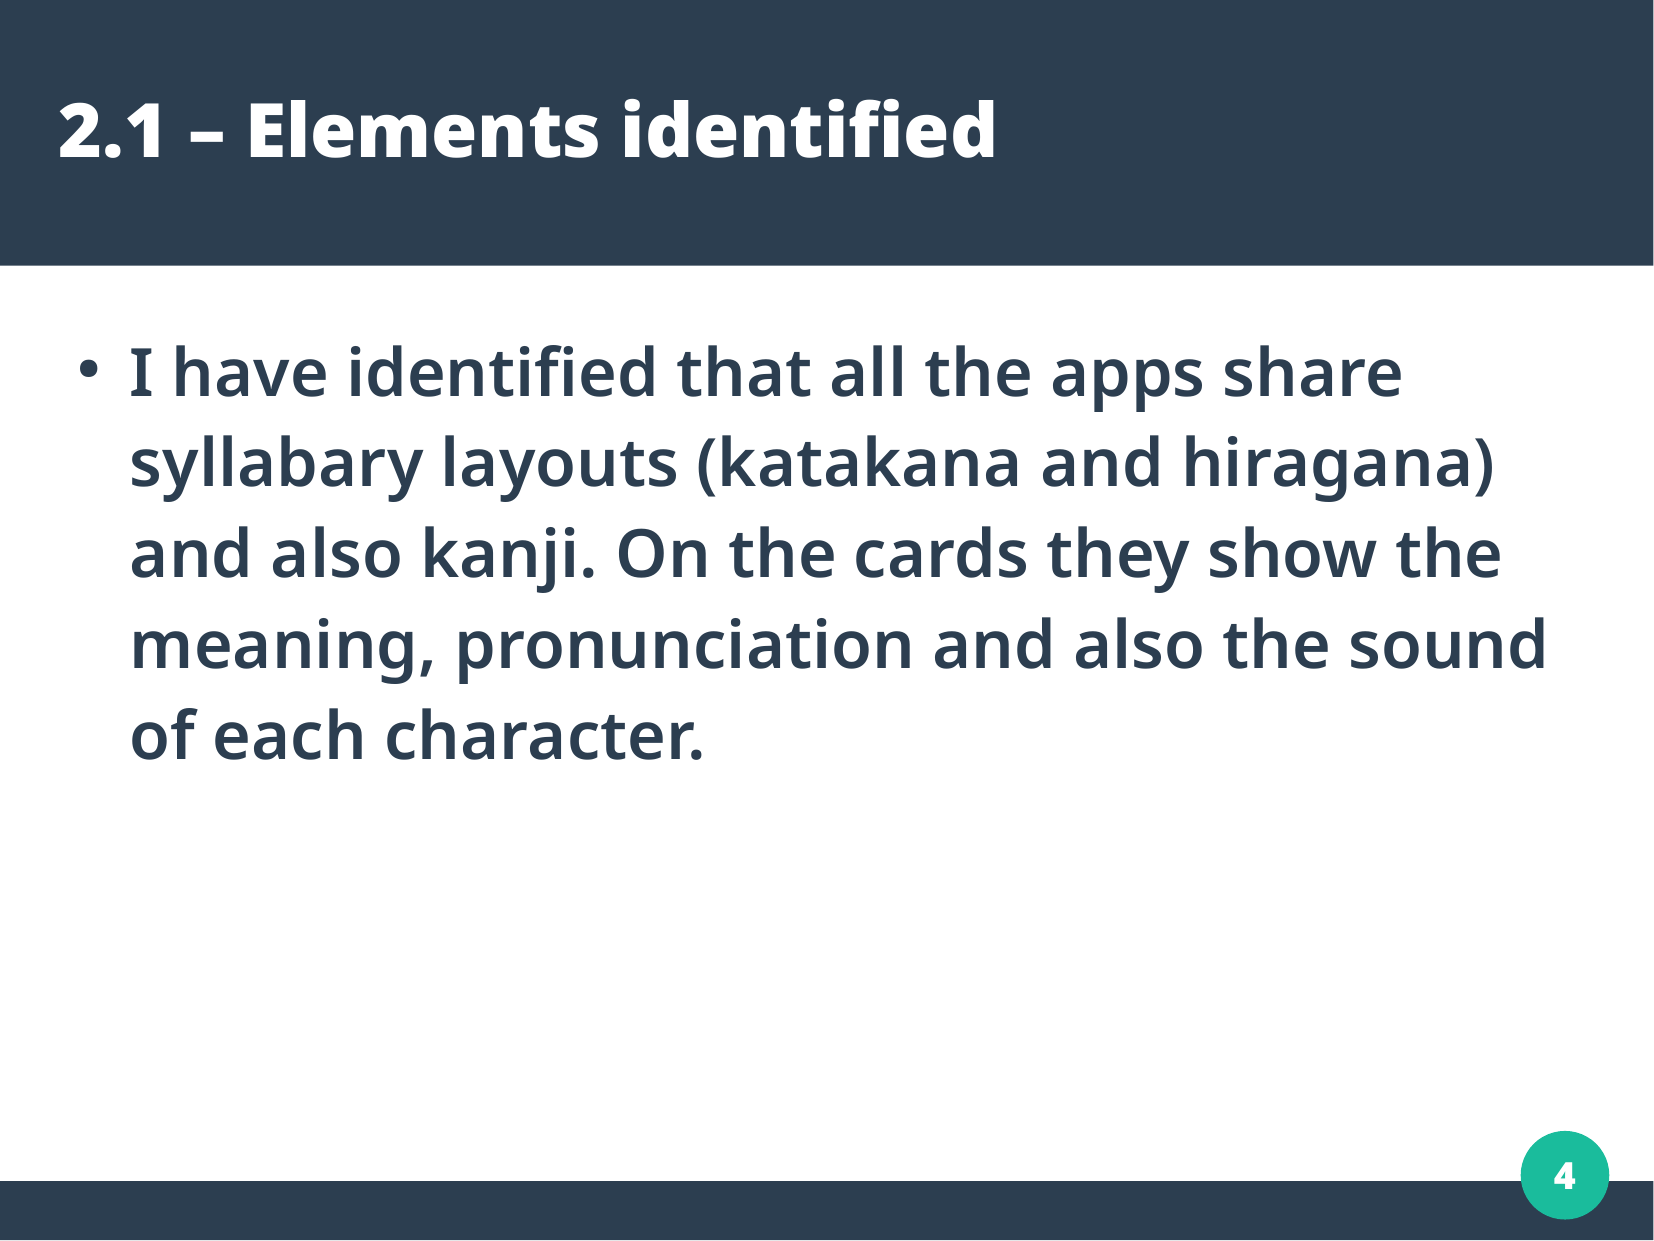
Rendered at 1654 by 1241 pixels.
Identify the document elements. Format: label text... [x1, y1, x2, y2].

list I have identified that all the apps share syllabary layouts (katakana and hiragana) and also kanji. On the cards they show the meaning, pronunciation and also the sound of each character. [59, 324, 1595, 1152]
title 2.1 – Elements identified [59, 49, 1595, 207]
